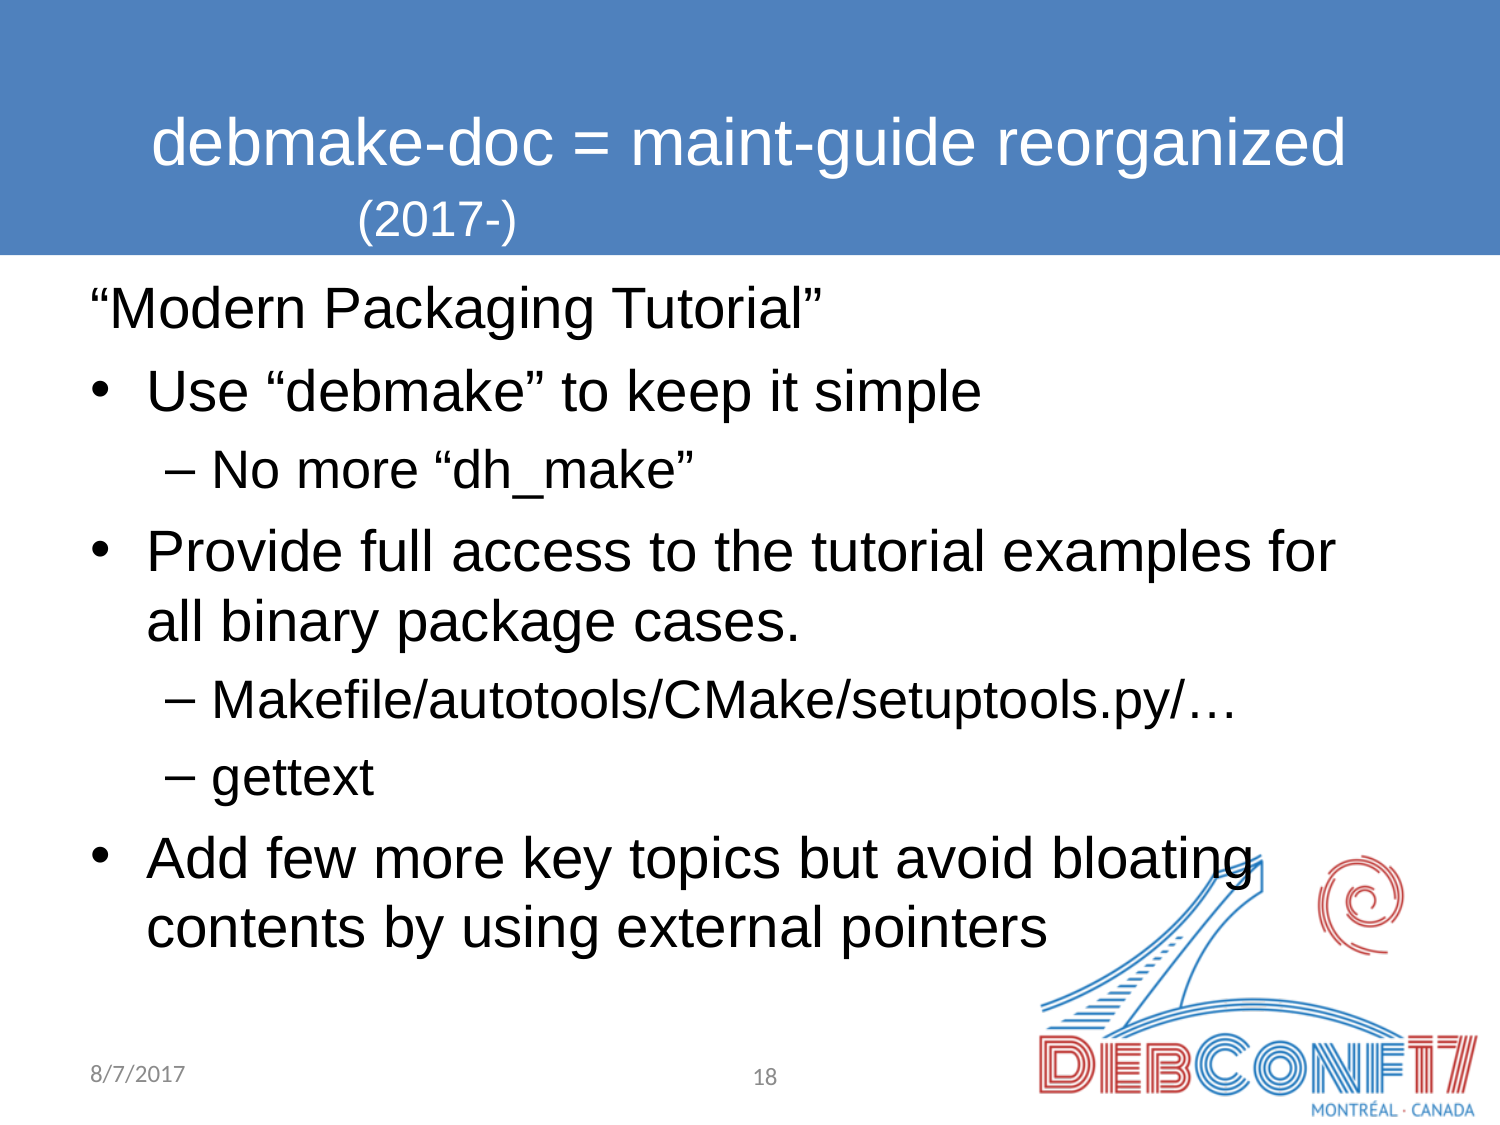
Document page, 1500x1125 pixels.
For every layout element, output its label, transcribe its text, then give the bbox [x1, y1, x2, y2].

picture [999, 806, 1500, 1125]
text_box (2017-) [342, 179, 533, 255]
slide_number 8/7/2017 [75, 1042, 425, 1103]
list “Modern Packaging Tutorial” Use “debmake” to keep it simple No more “dh_make” Provide full access to the tutorial examples for all binary package cases. Makefile/autotools/CMake/setuptools.py/… gettext Add few more key topics but avoid bloating contents by using external pointers [75, 262, 1425, 1005]
slide_number 19 [442, 1045, 793, 1106]
title debmake-doc = maint-guide reorganized [75, 45, 1425, 233]
